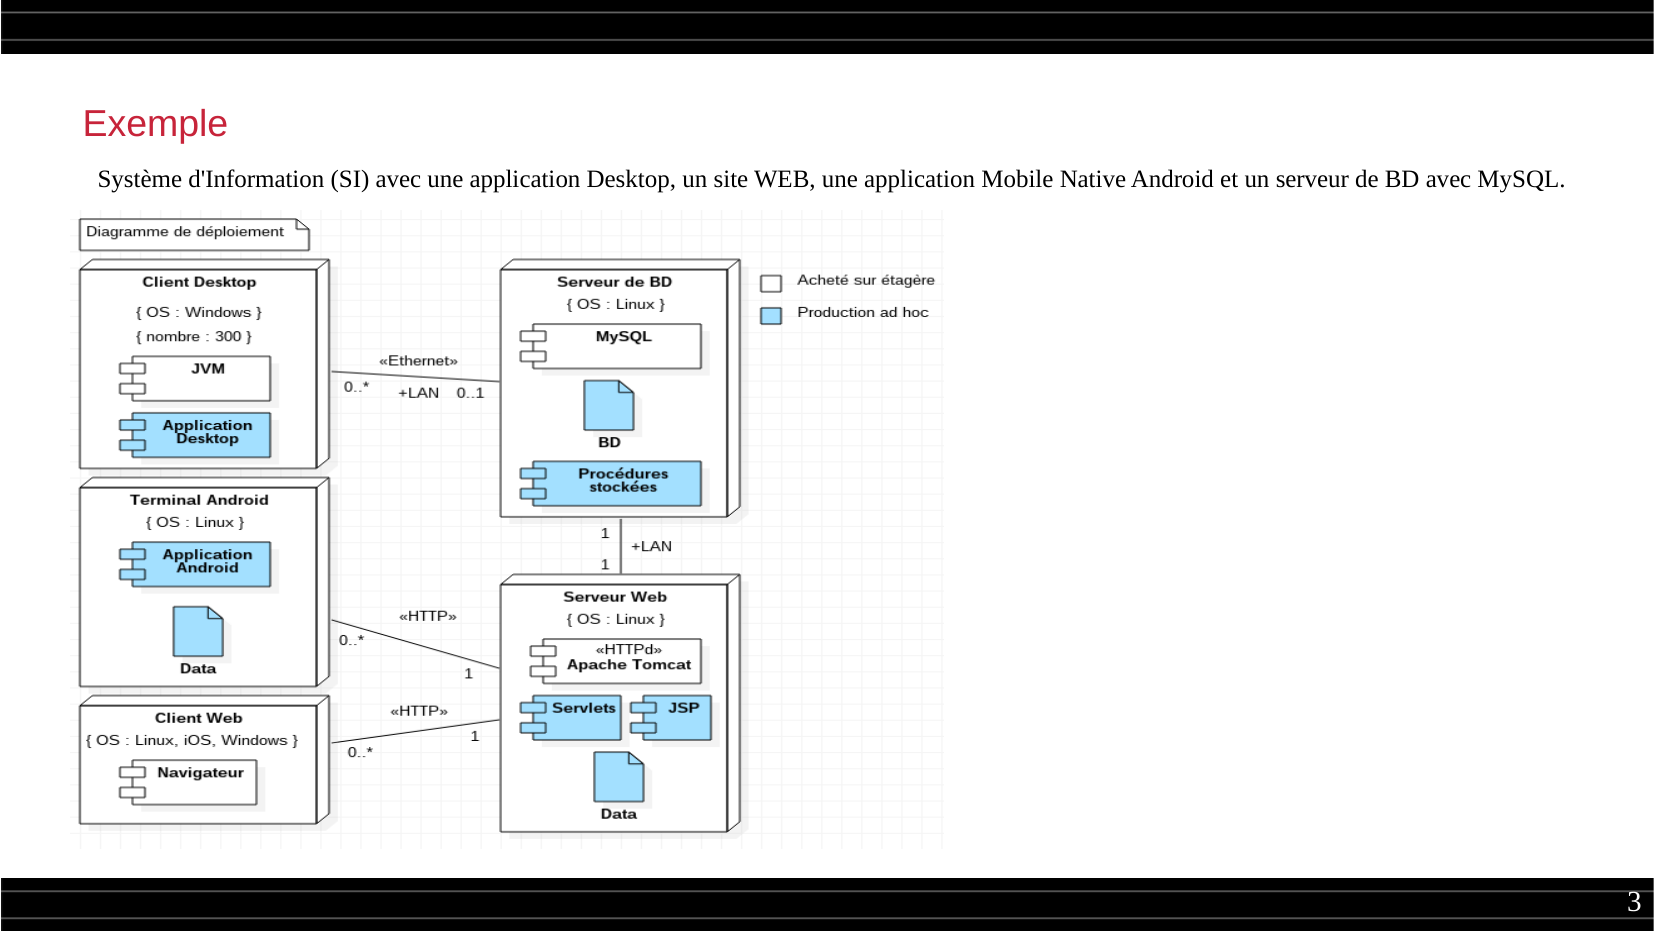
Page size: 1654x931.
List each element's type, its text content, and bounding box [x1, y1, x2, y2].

picture [1, 0, 1654, 54]
text_box Système d'Information (SI) avec une application Desktop, un site WEB, une application Mobile Native Android et un serveur de BD avec MySQL. [82, 158, 1583, 201]
picture [1, 878, 1654, 931]
picture [70, 210, 944, 849]
title Exemple [82, 92, 1571, 154]
